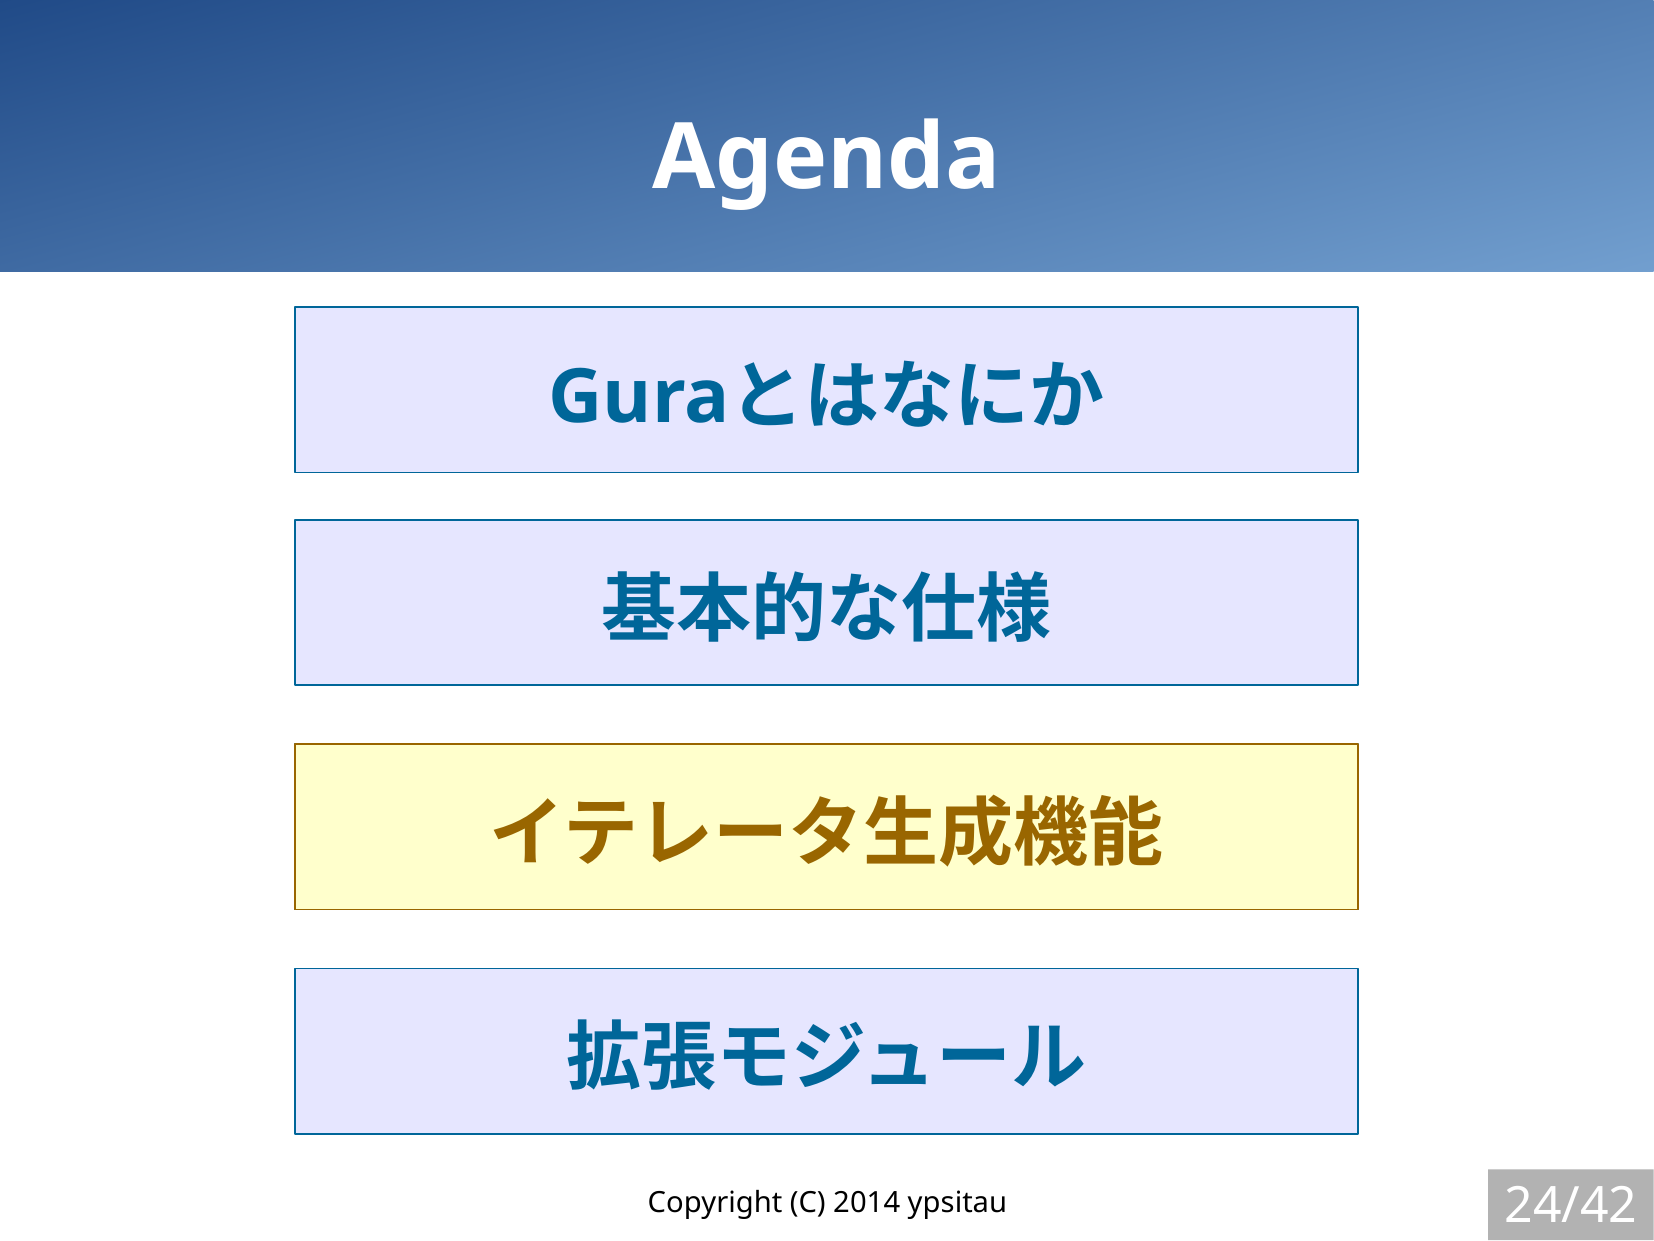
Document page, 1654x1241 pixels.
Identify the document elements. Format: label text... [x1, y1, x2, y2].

text_box イテレータ生成機能 [295, 744, 1359, 910]
text_box 基本的な仕様 [295, 519, 1359, 686]
text_box Guraとはなにか [295, 307, 1359, 473]
text_box 拡張モジュール [295, 968, 1359, 1134]
title Agenda [82, 49, 1571, 257]
